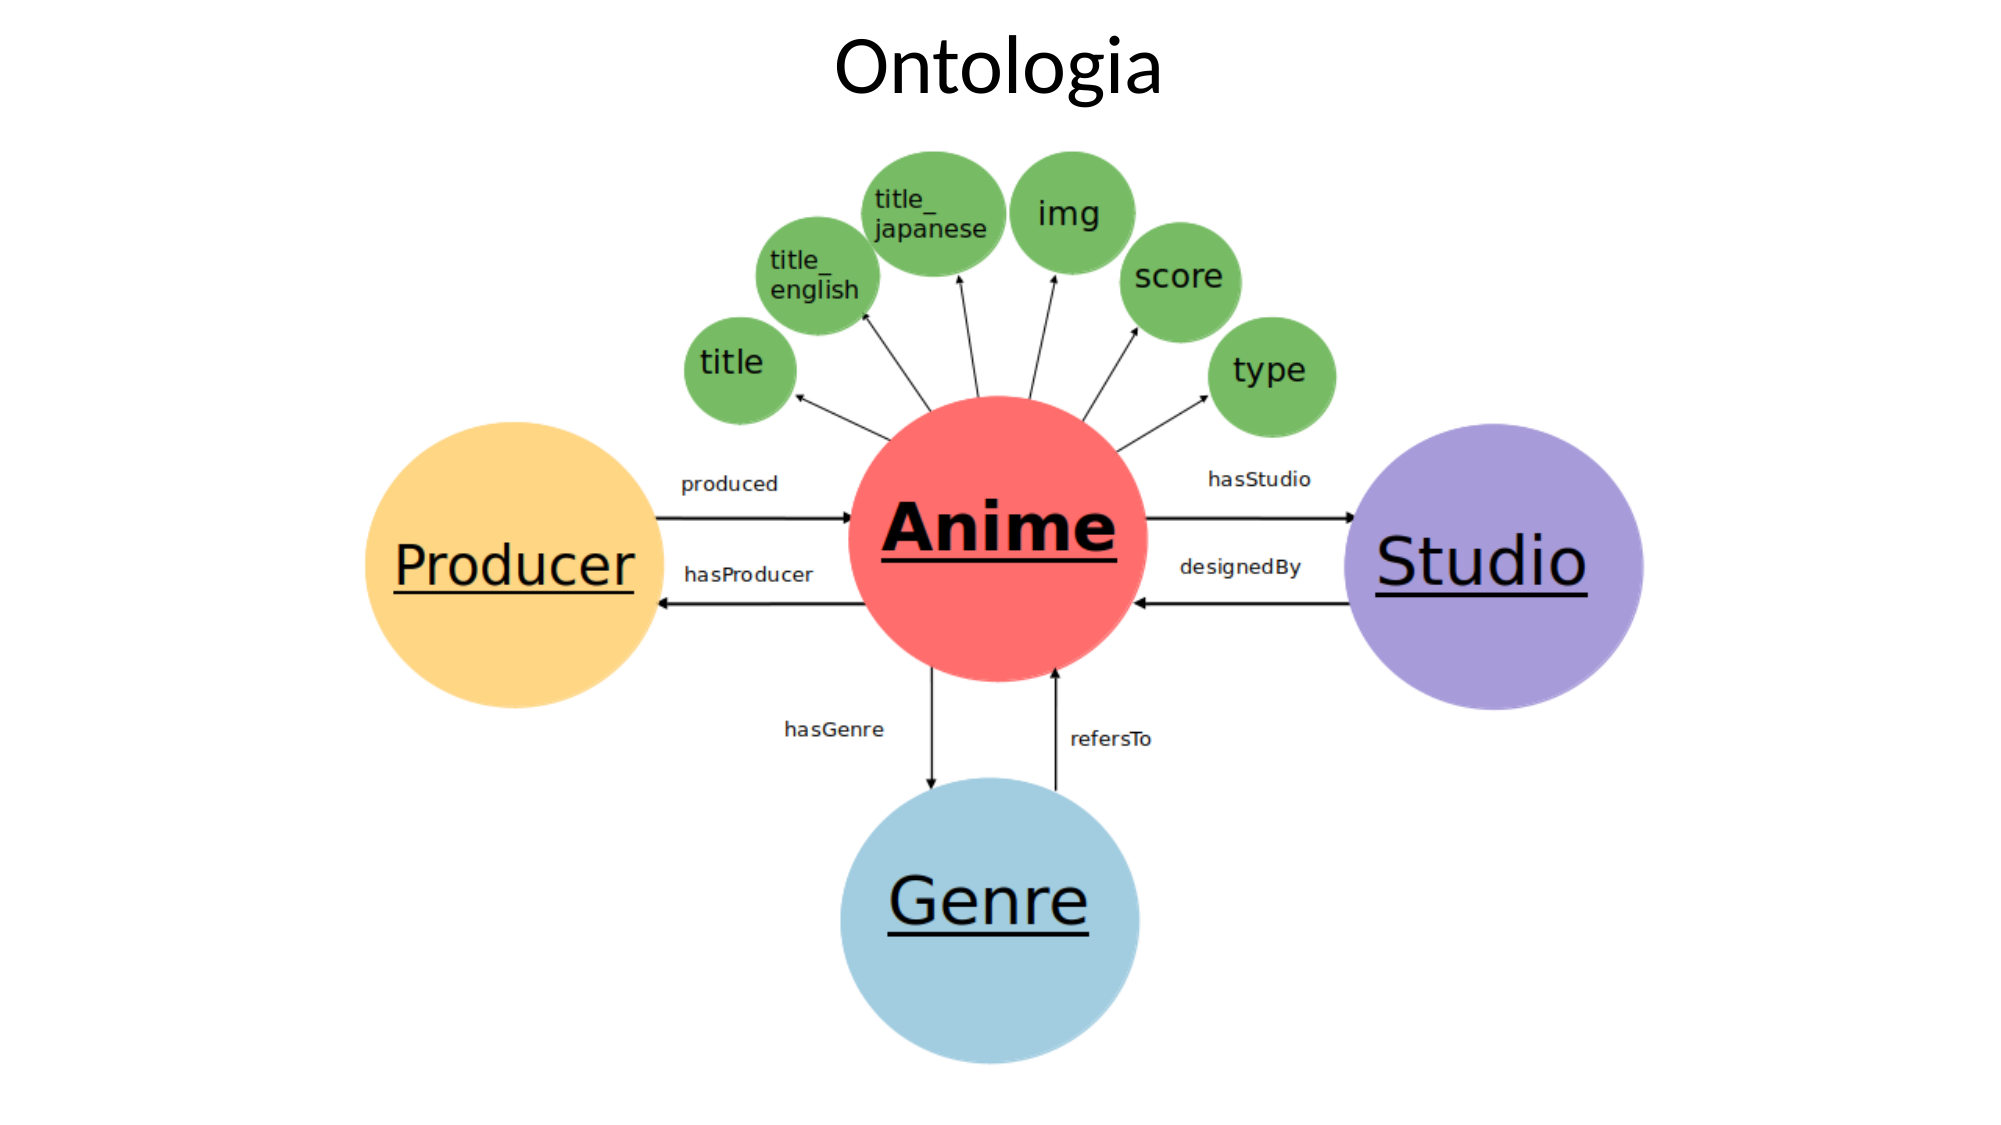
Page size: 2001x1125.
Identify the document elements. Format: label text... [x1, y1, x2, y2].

picture [342, 119, 1671, 1087]
text_box Ontologia [819, 3, 1180, 119]
